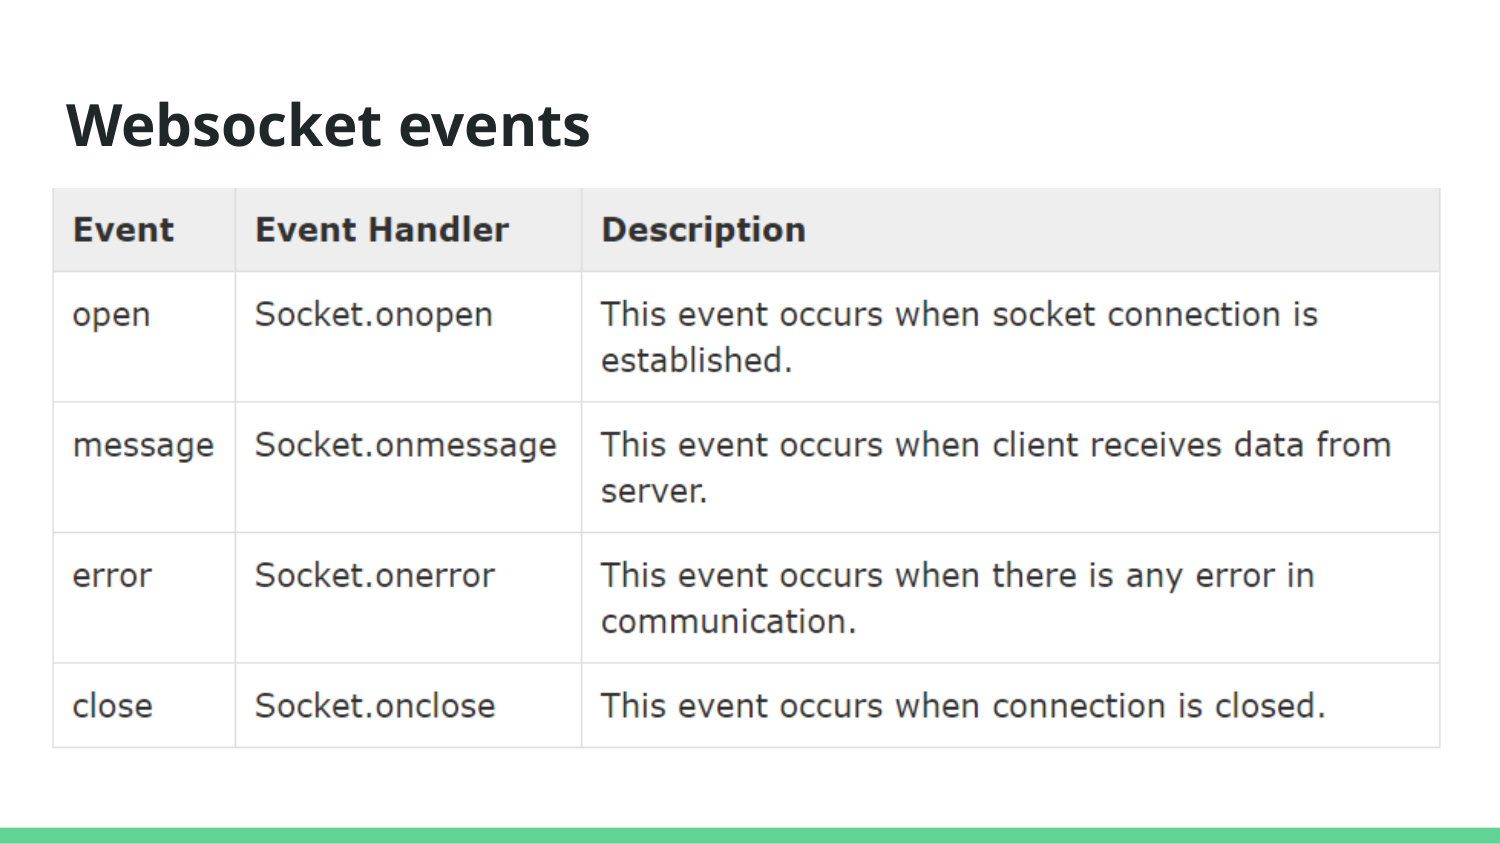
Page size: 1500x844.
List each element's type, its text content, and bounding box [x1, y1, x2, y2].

title Websocket events [51, 72, 1449, 167]
picture [51, 188, 1447, 750]
